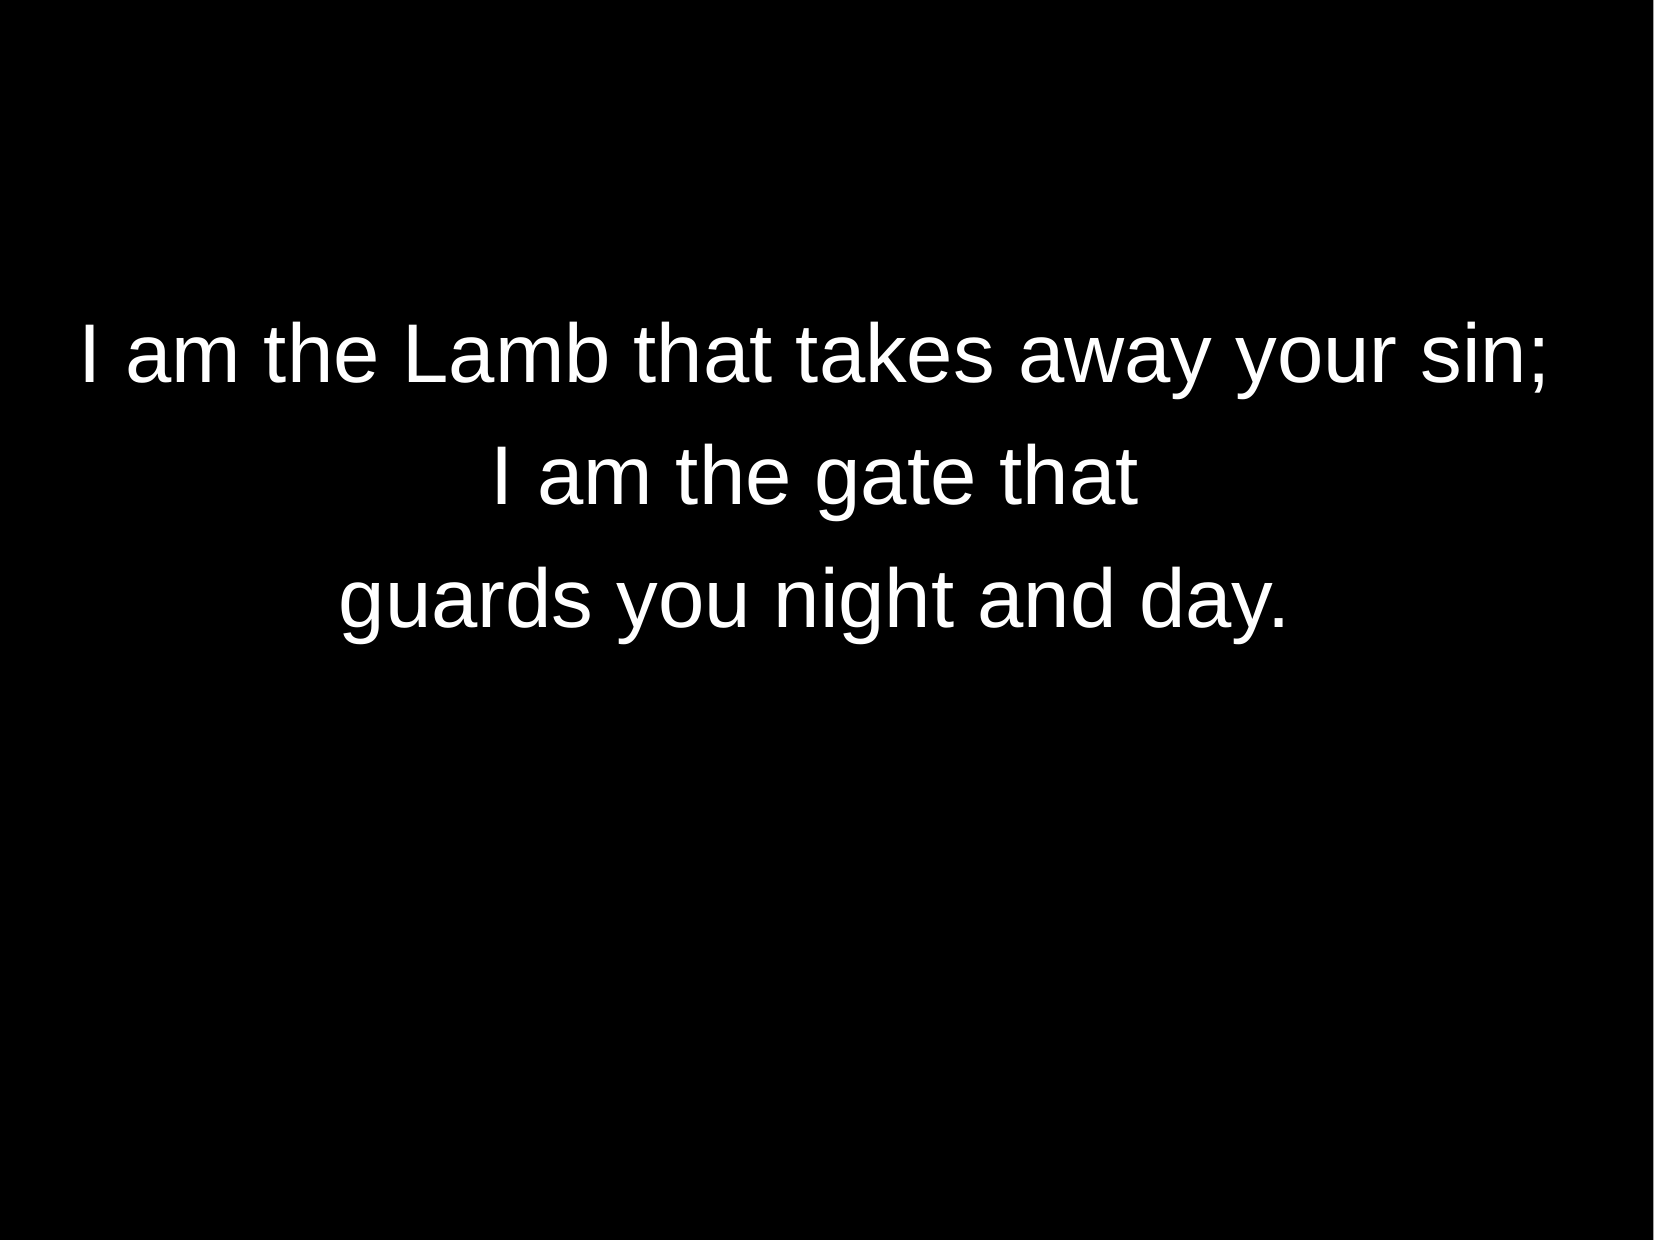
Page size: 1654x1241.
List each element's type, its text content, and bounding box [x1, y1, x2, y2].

list I am the Lamb that takes away your sin; I am the gate that guards you night and day. [0, 307, 1654, 1027]
